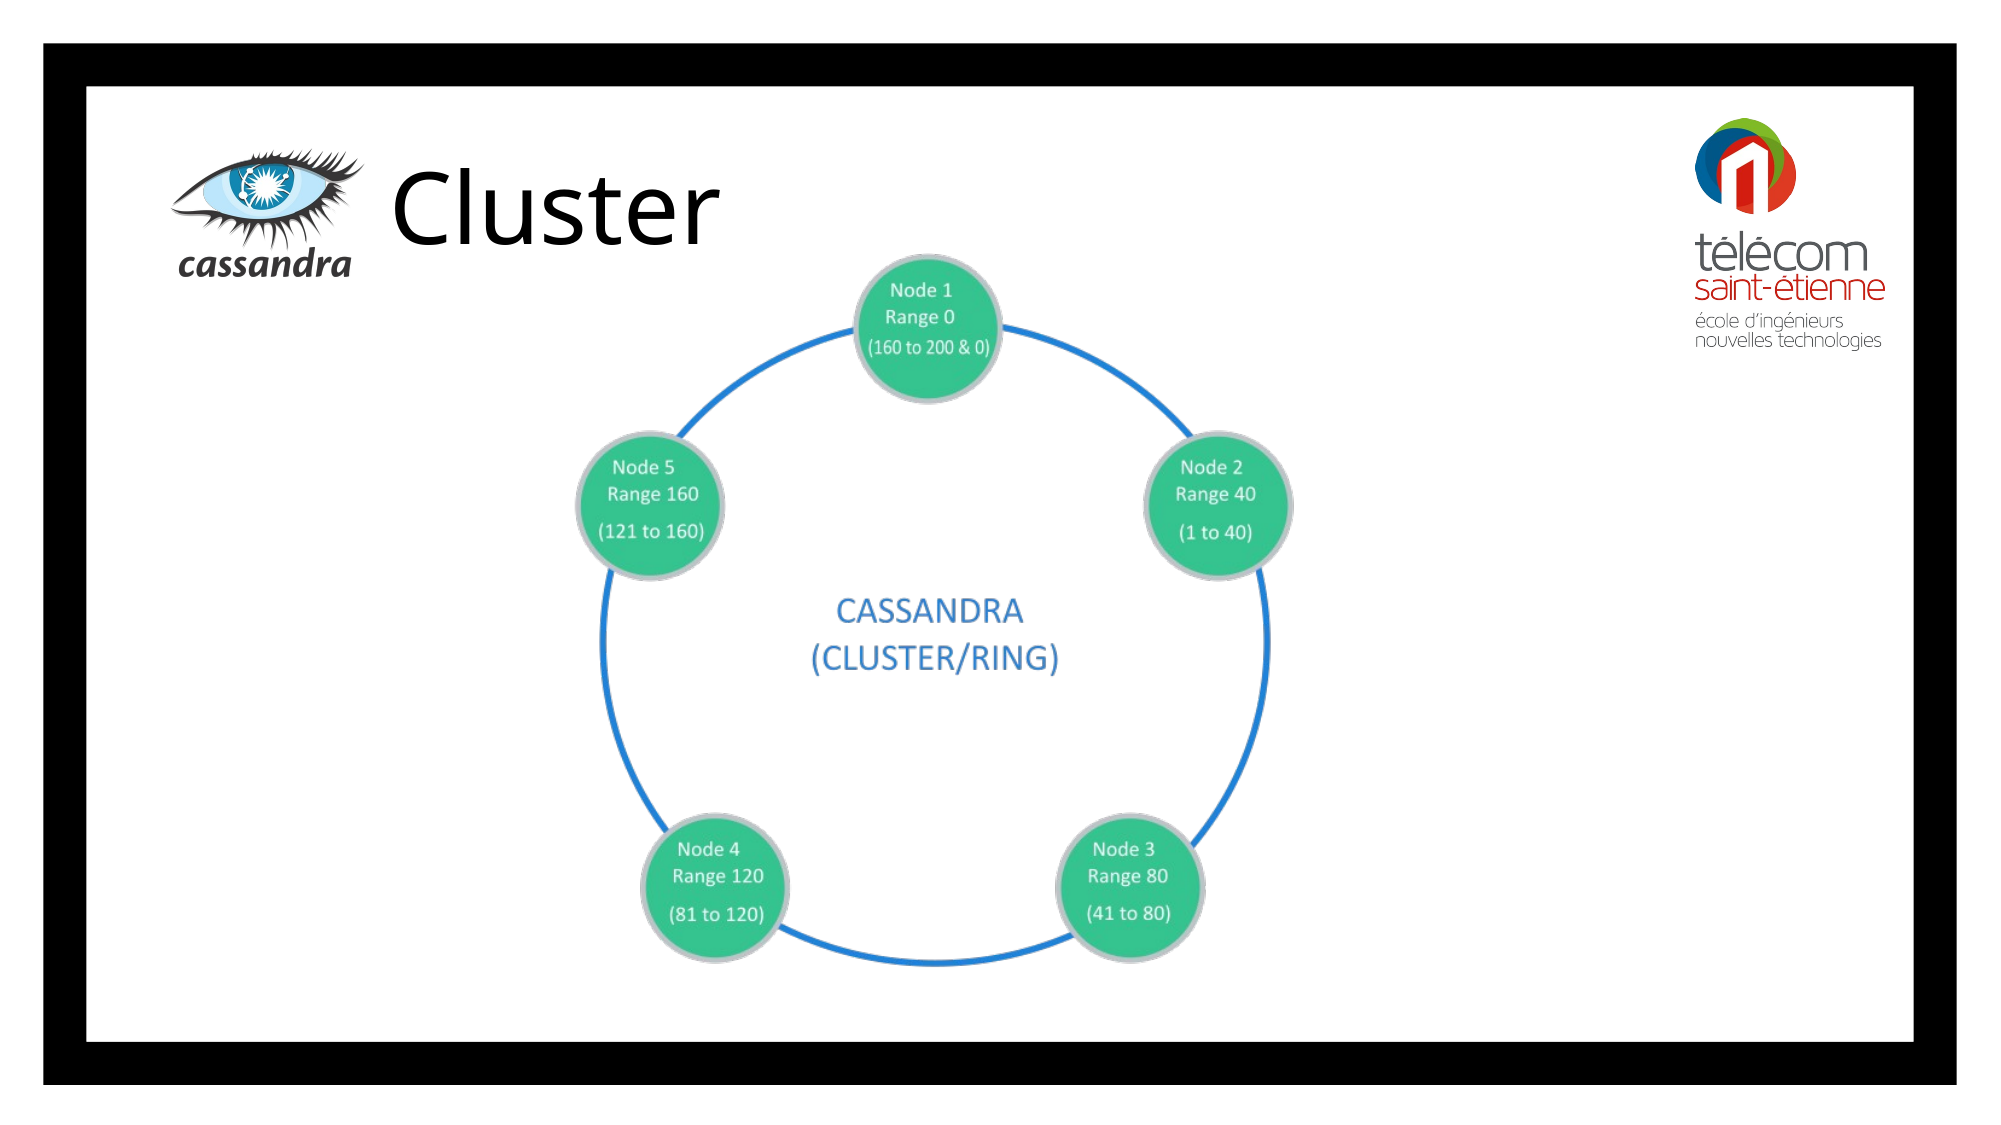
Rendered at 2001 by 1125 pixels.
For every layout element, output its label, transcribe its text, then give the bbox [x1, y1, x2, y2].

title Cluster [369, 138, 1849, 304]
picture [528, 234, 1331, 990]
picture [1695, 118, 1885, 351]
picture [166, 144, 368, 280]
picture [1715, 134, 1730, 138]
